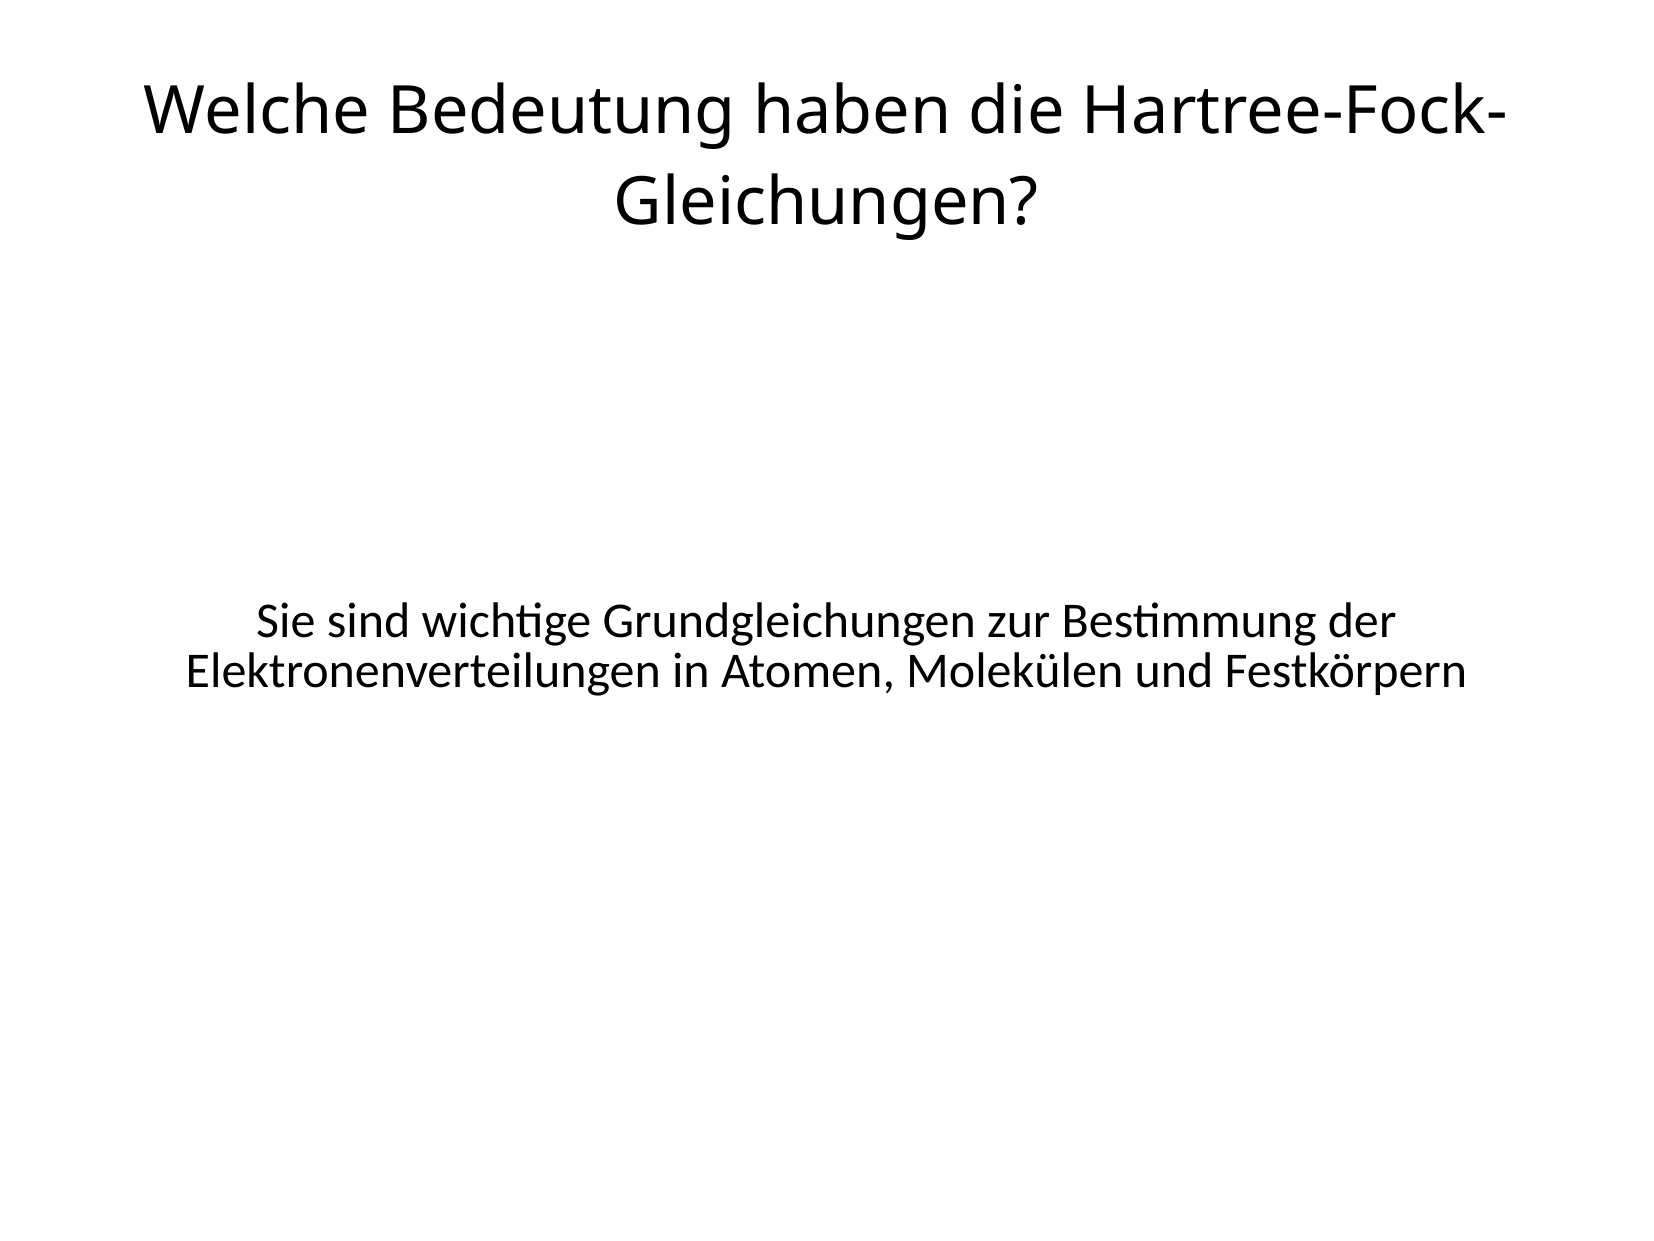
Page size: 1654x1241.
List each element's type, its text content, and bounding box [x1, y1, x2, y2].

title Welche Bedeutung haben die Hartree-Fock-Gleichungen? [82, 49, 1571, 257]
subtitle Sie sind wichtige Grundgleichungen zur Bestimmung der Elektronenverteilungen in Atomen, Molekülen und Festkörpern [82, 290, 1571, 1010]
